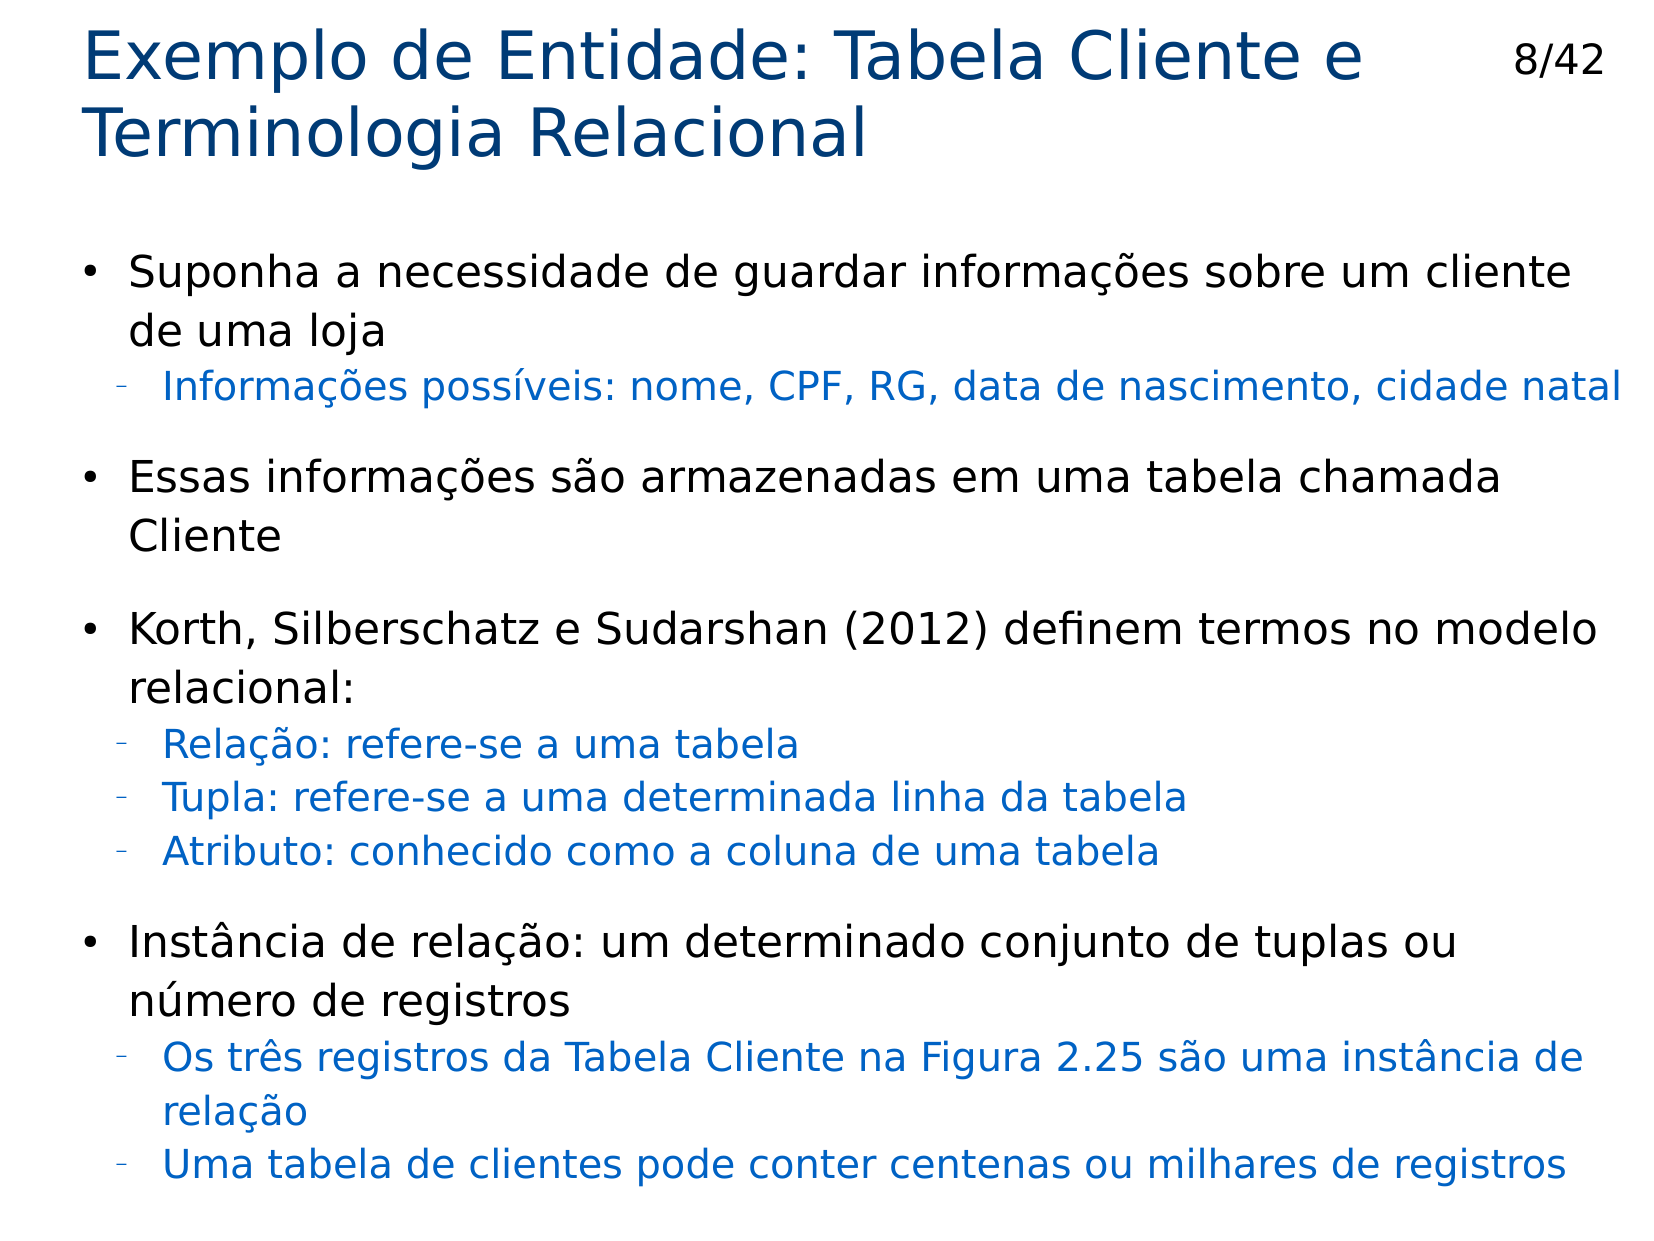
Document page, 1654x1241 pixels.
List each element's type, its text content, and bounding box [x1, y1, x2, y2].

list Suponha a necessidade de guardar informações sobre um cliente de uma loja Informações possíveis: nome, CPF, RG, data de nascimento, cidade natal Essas informações são armazenadas em uma tabela chamada Cliente Korth, Silberschatz e Sudarshan (2012) definem termos no modelo relacional: Relação: refere-se a uma tabela Tupla: refere-se a uma determinada linha da tabela Atributo: conhecido como a coluna de uma tabela Instância de relação: um determinado conjunto de tuplas ou número de registros Os três registros da Tabela Cliente na Figura 2.25 são uma instância de relação Uma tabela de clientes pode conter centenas ou milhares de registros [82, 238, 1636, 1241]
title Exemplo de Entidade: Tabela Cliente e Terminologia Relacional [82, 12, 1571, 178]
